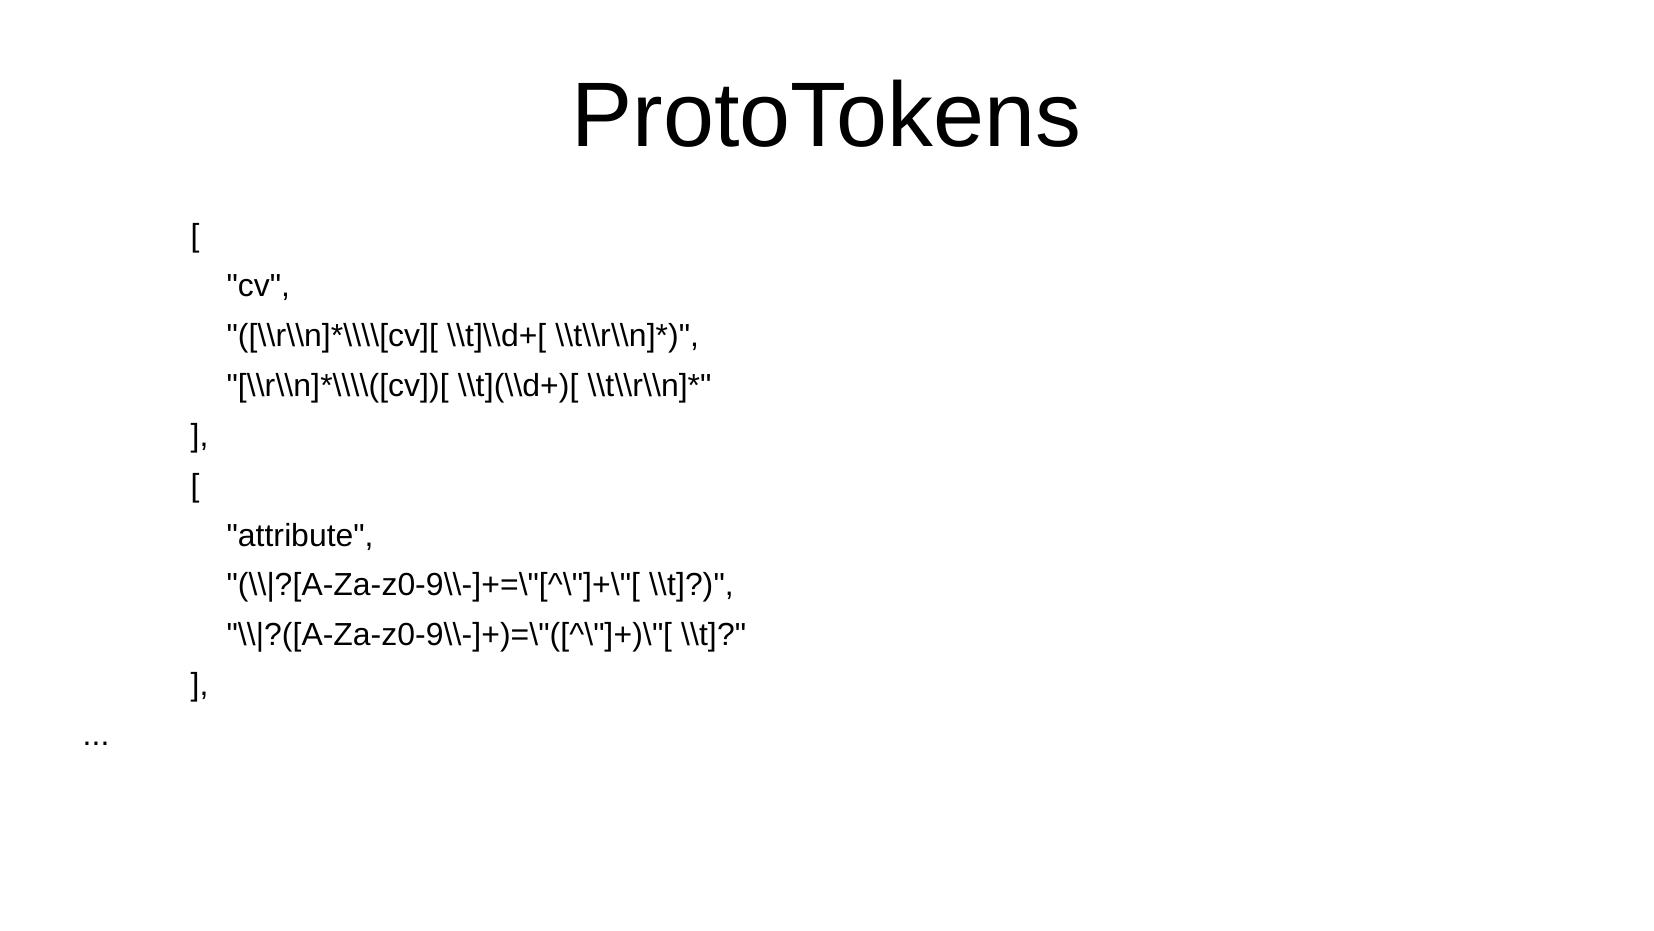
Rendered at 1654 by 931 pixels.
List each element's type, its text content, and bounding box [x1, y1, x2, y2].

list [ "cv", "([\\r\\n]*\\\\[cv][ \\t]\\d+[ \\t\\r\\n]*)", "[\\r\\n]*\\\\([cv])[ \\t](\\d+)[ \\t\\r\\n]*" ], [ "attribute", "(\\|?[A-Za-z0-9\\-]+=\"[^\"]+\"[ \\t]?)", "\\|?([A-Za-z0-9\\-]+)=\"([^\"]+)\"[ \\t]?" ], ... [82, 217, 1571, 758]
title ProtoTokens [82, 37, 1571, 193]
